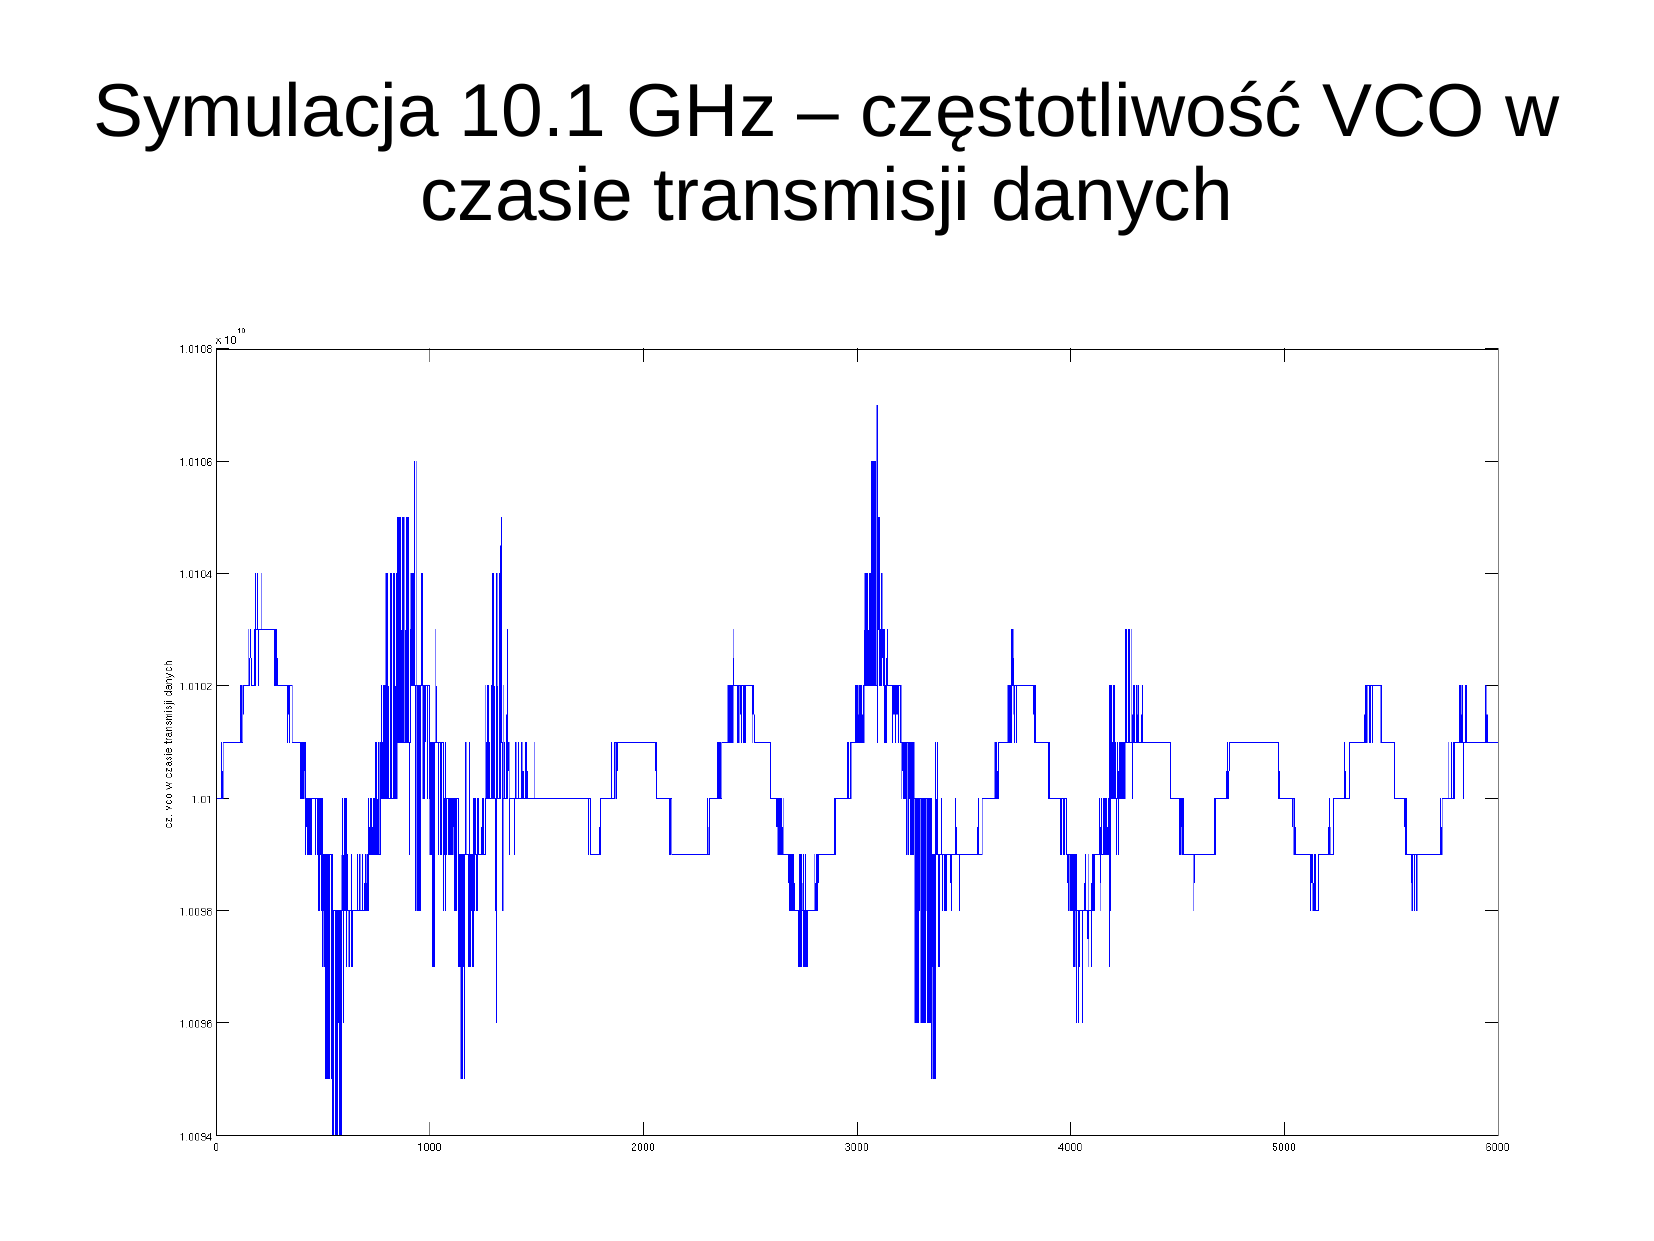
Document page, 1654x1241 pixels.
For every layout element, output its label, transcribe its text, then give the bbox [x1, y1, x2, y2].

title Symulacja 10.1 GHz – częstotliwość VCO w czasie transmisji danych [82, 49, 1571, 257]
picture [0, 276, 1654, 1241]
